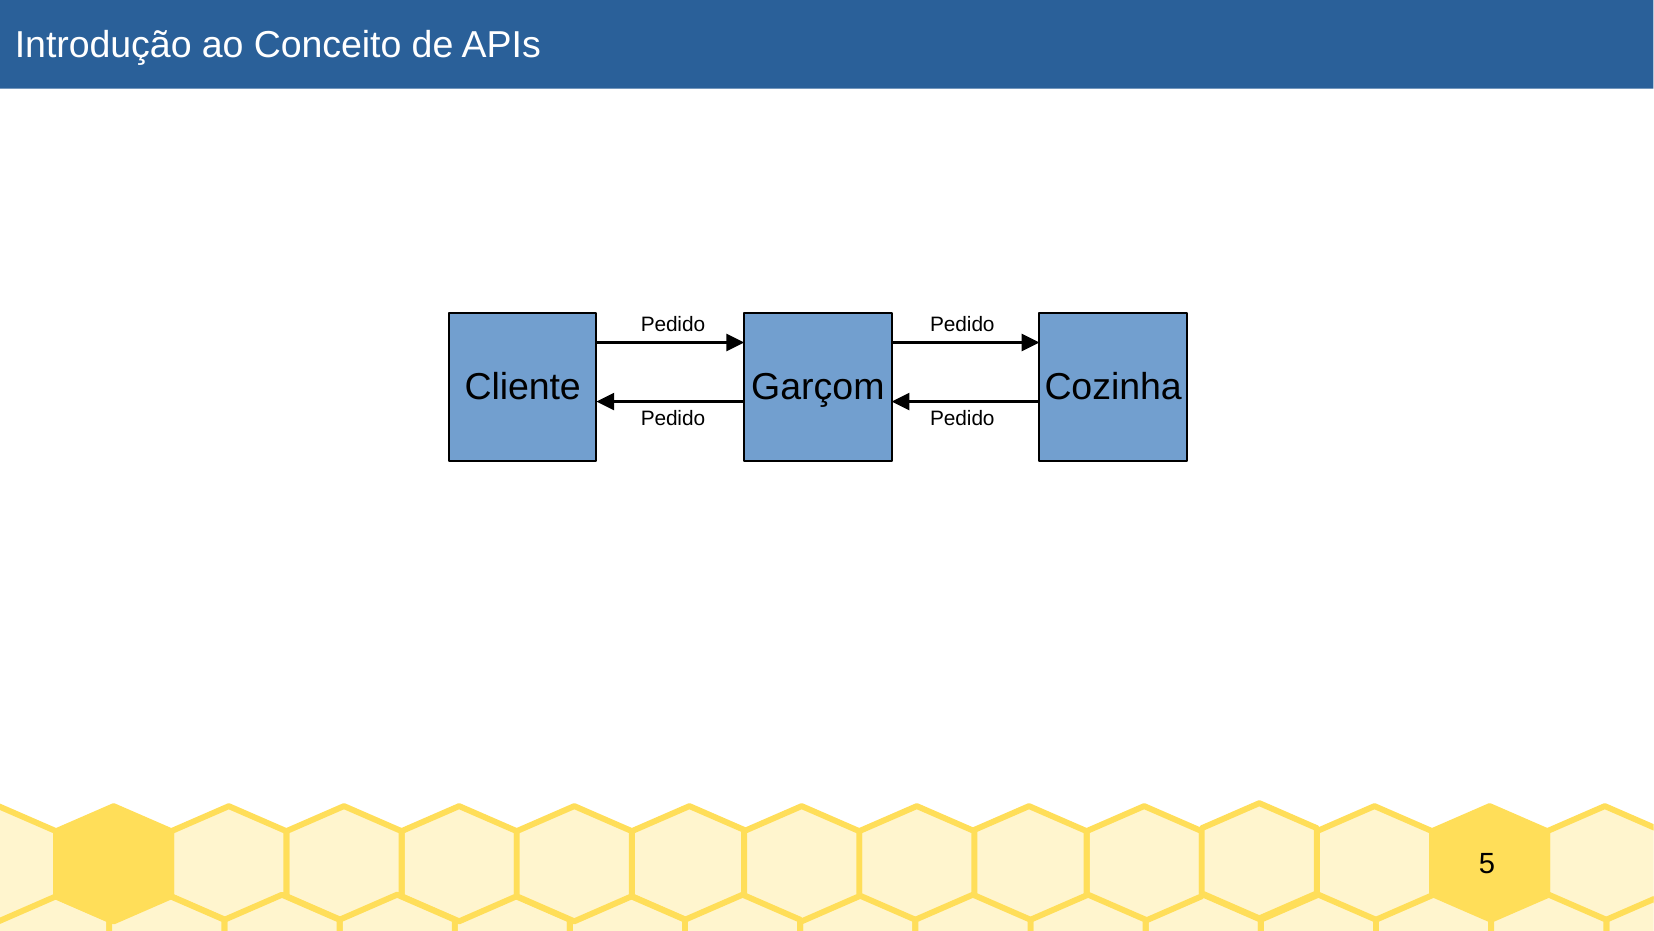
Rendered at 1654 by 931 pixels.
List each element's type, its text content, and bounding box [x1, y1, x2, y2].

text_box Cozinha [1039, 312, 1188, 461]
text_box Introdução ao Conceito de APIs [0, 0, 1654, 89]
text_box Pedido [625, 305, 745, 368]
text_box Pedido [915, 305, 1034, 368]
text_box Pedido [915, 399, 1034, 461]
text_box Pedido [625, 399, 745, 461]
text_box Cliente [448, 312, 597, 461]
text_box Garçom [744, 312, 892, 461]
